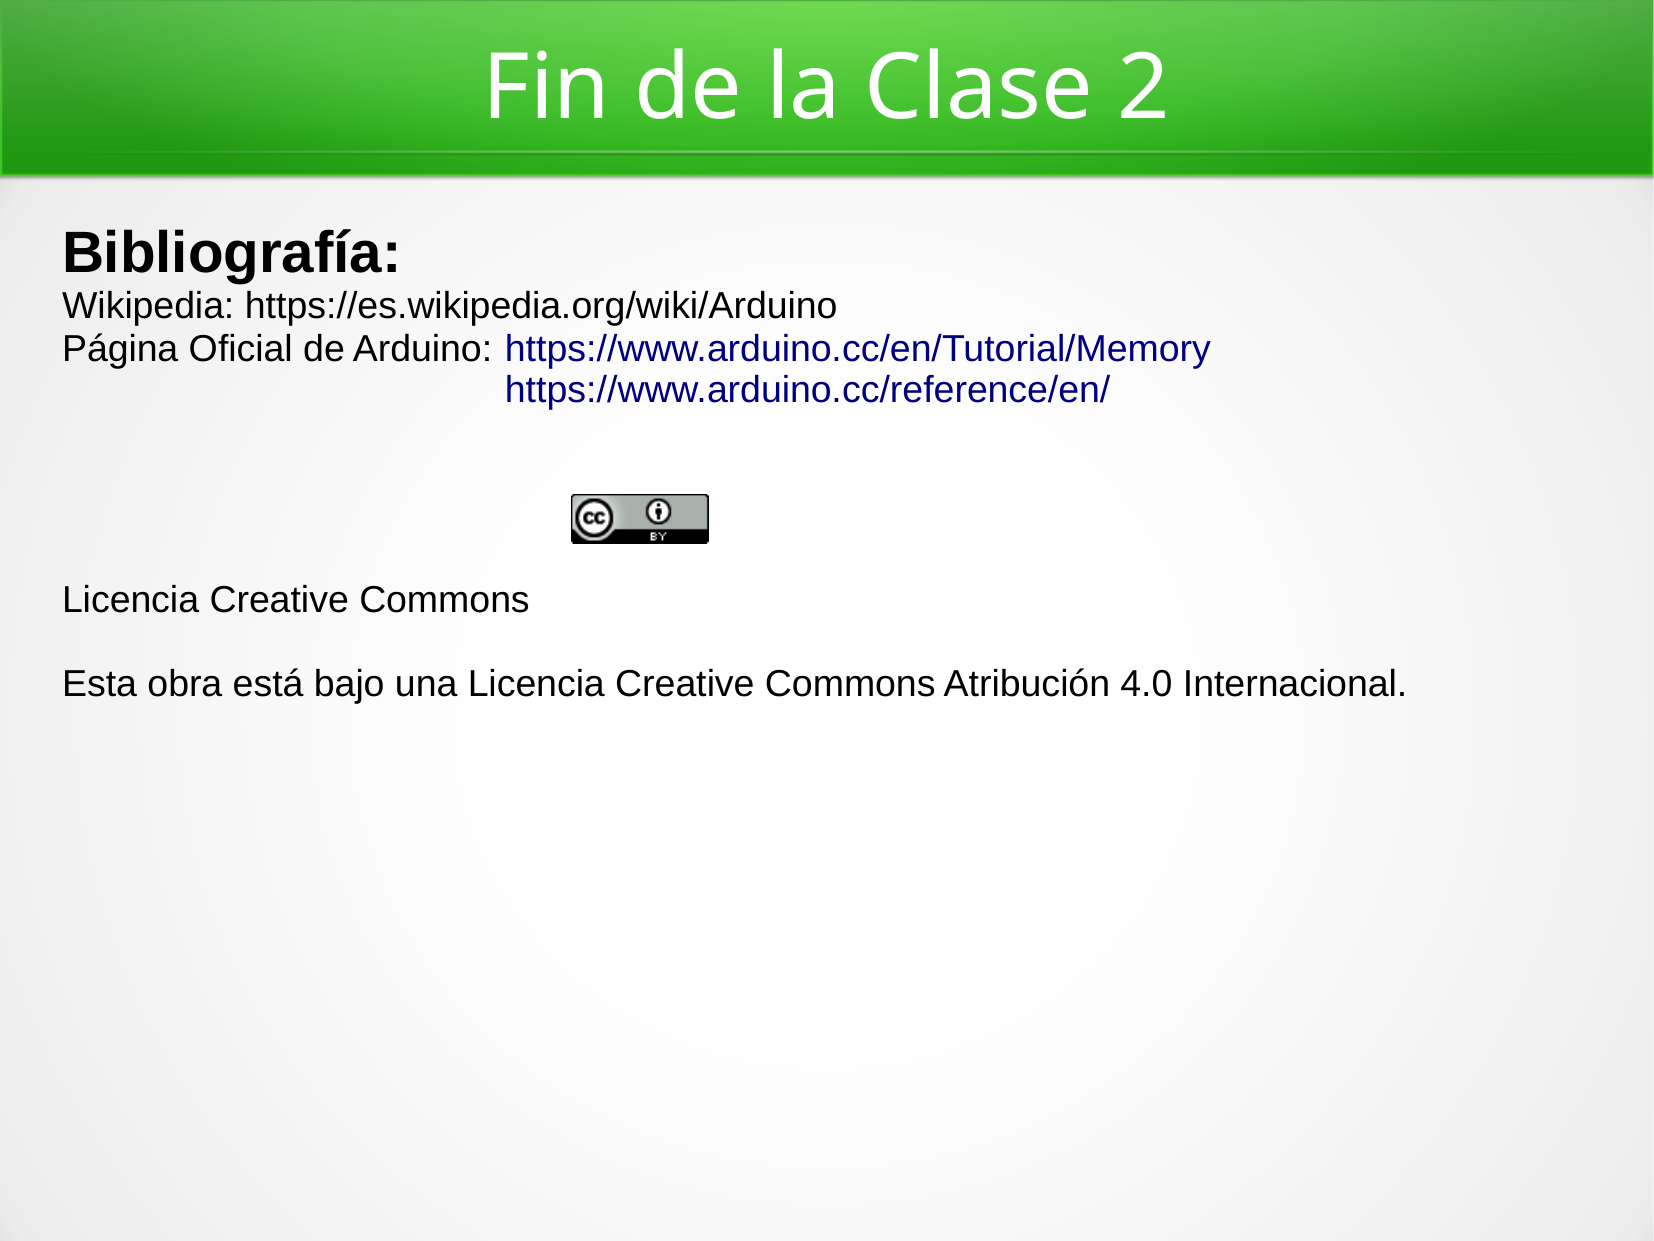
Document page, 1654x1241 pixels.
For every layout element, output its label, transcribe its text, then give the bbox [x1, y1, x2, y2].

title Fin de la Clase 2 [82, 11, 1571, 154]
text_box Bibliografía: Wikipedia: https://es.wikipedia.org/wiki/Arduino Página Oficial de Arduino: https://www.arduino.cc/en/Tutorial/Memory https://www.arduino.cc/reference/en/ Licencia Creative Commons Esta obra está bajo una Licencia Creative Commons Atribución 4.0 Internacional. [47, 212, 1560, 755]
picture [0, 0, 1654, 1241]
